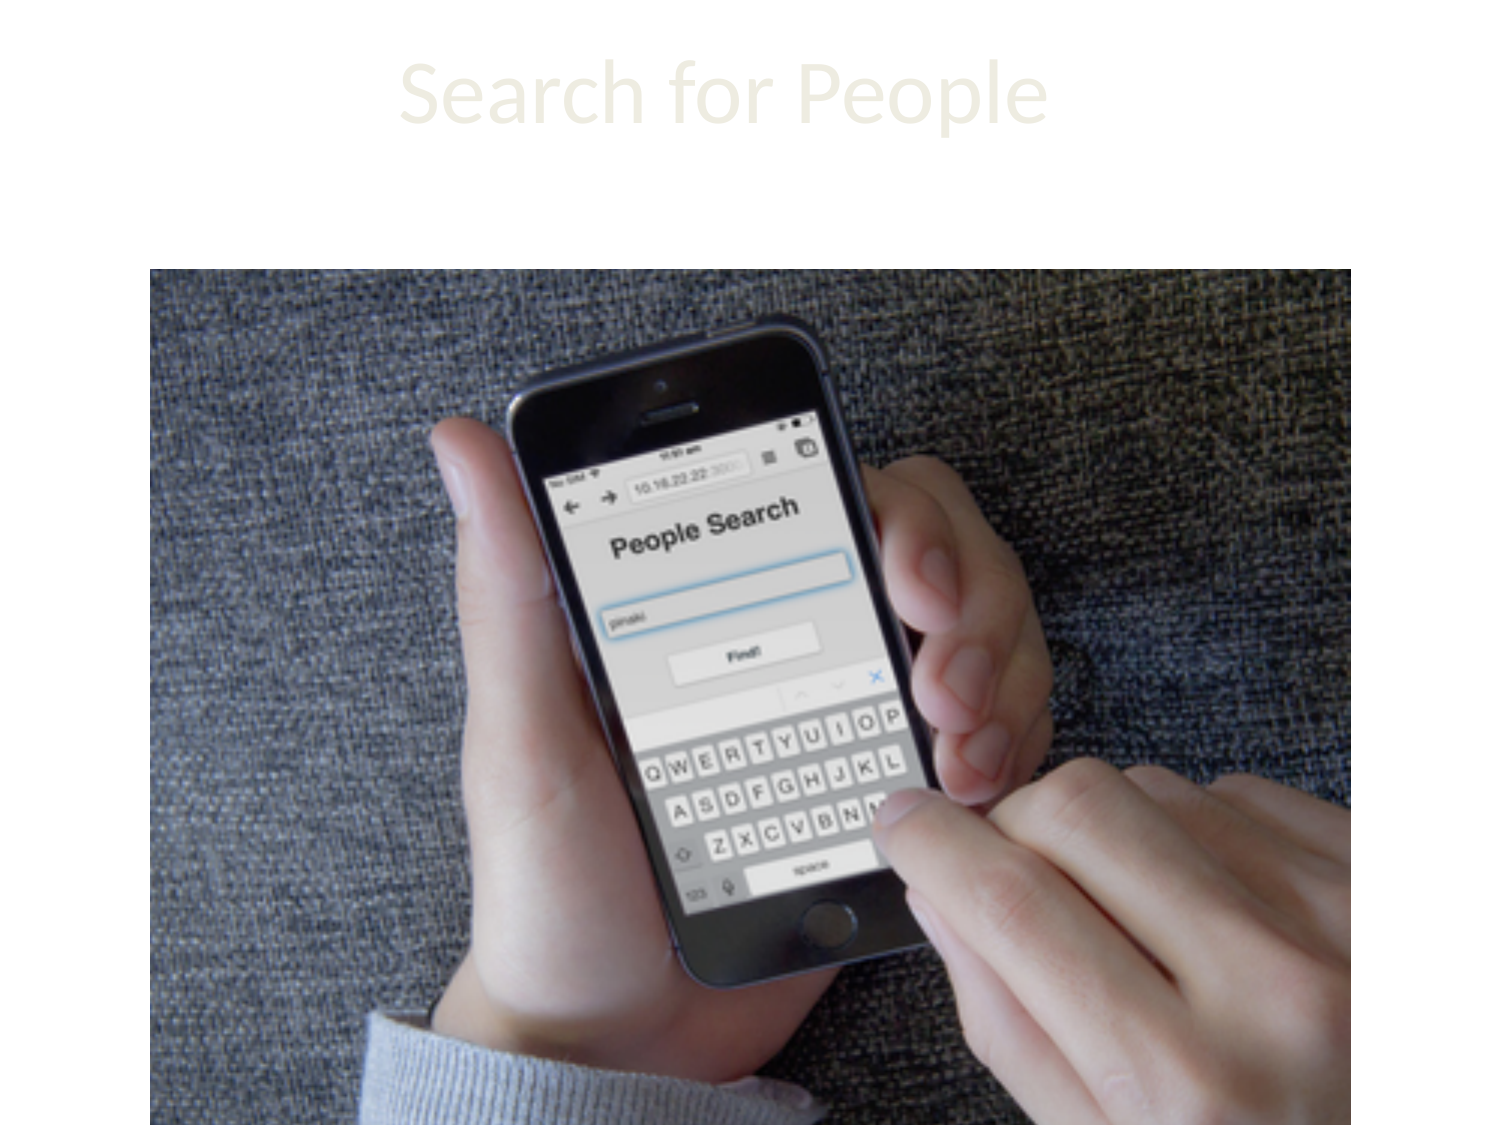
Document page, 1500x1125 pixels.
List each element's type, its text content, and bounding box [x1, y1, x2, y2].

text_box Search for People [87, 24, 1363, 188]
picture [150, 269, 1351, 1125]
